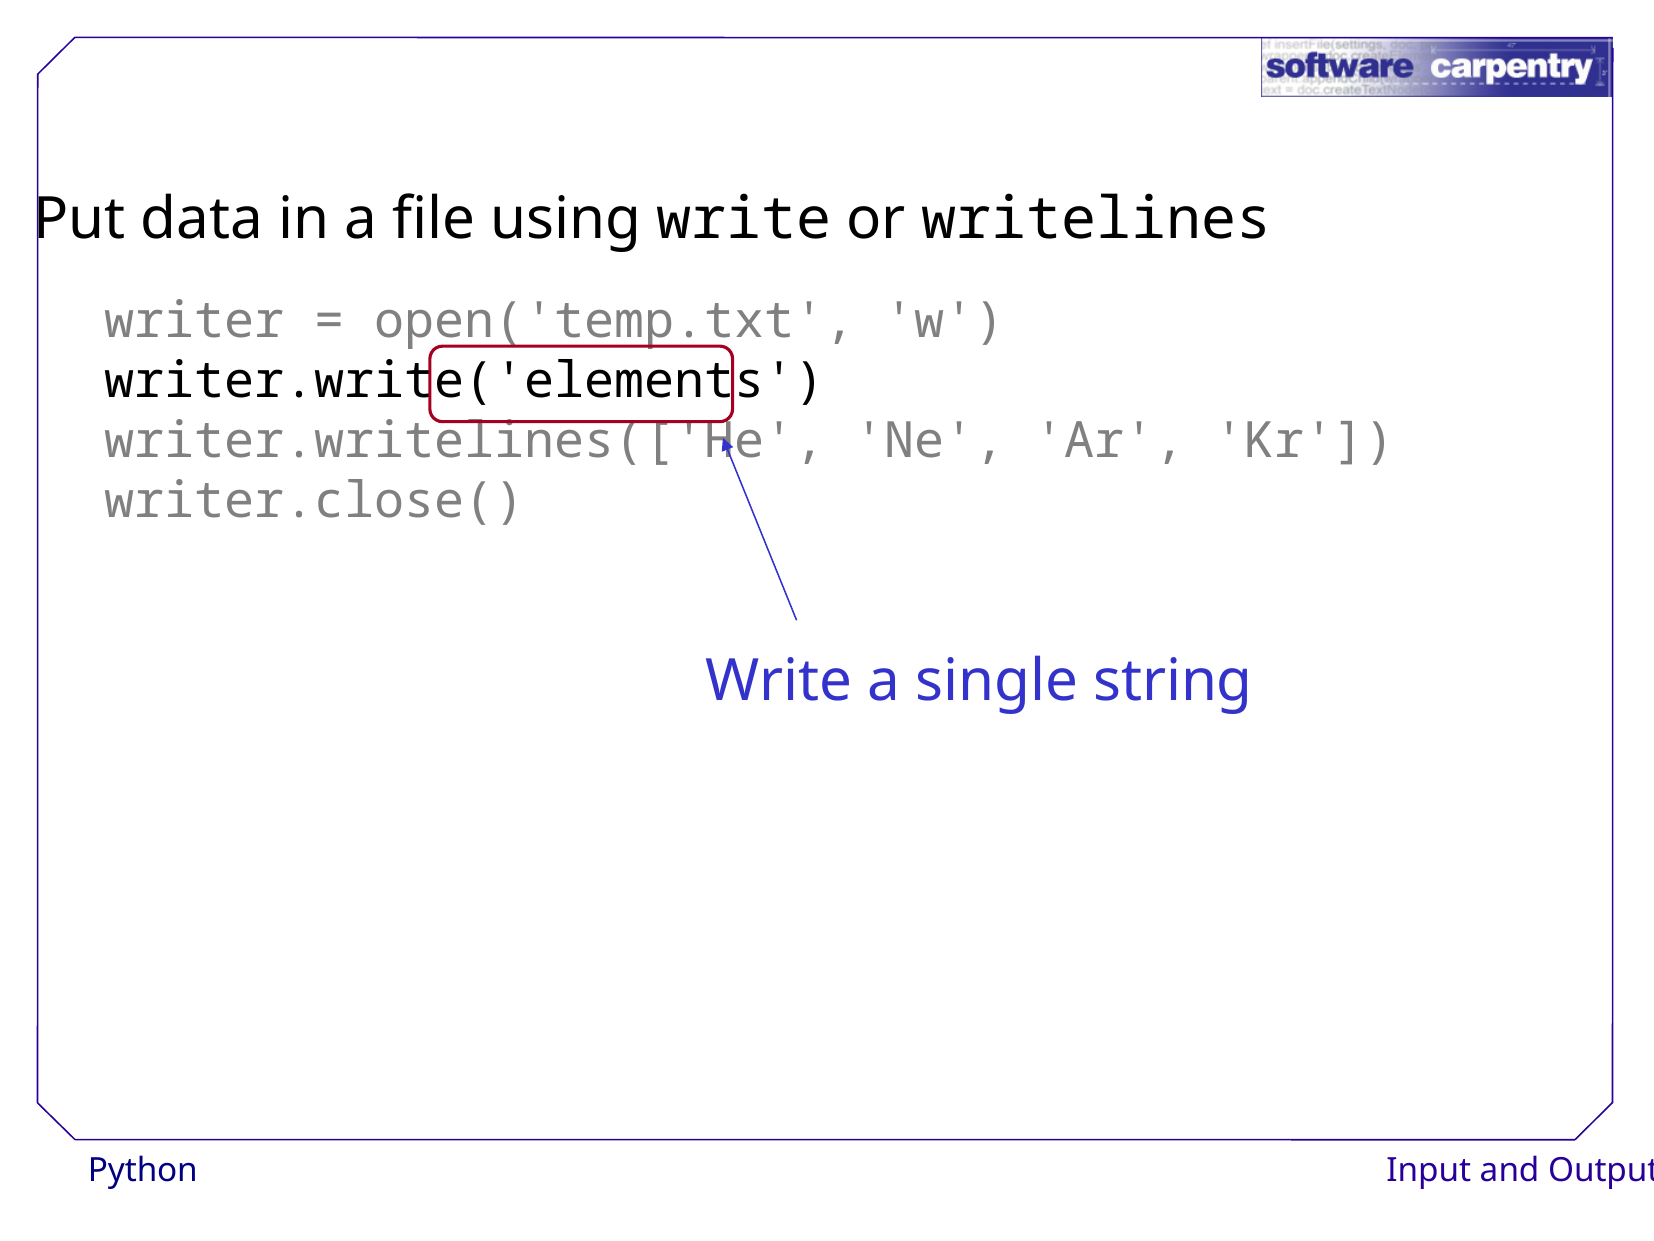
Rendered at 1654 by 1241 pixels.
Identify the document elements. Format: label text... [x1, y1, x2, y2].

text_box writer = open('temp.txt', 'w') writer.write('elements') writer.writelines(['He', 'Ne', 'Ar', 'Kr']) writer.close() [432, 348, 731, 420]
text_box Write a single string [690, 599, 1418, 721]
text_box Put data in a file using write or writelines [18, 138, 1437, 259]
picture [1261, 39, 1613, 97]
text_box writer = open('temp.txt', 'w') writer.write('elements') writer.writelines(['He', 'Ne', 'Ar', 'Kr']) writer.close() [89, 279, 1512, 554]
